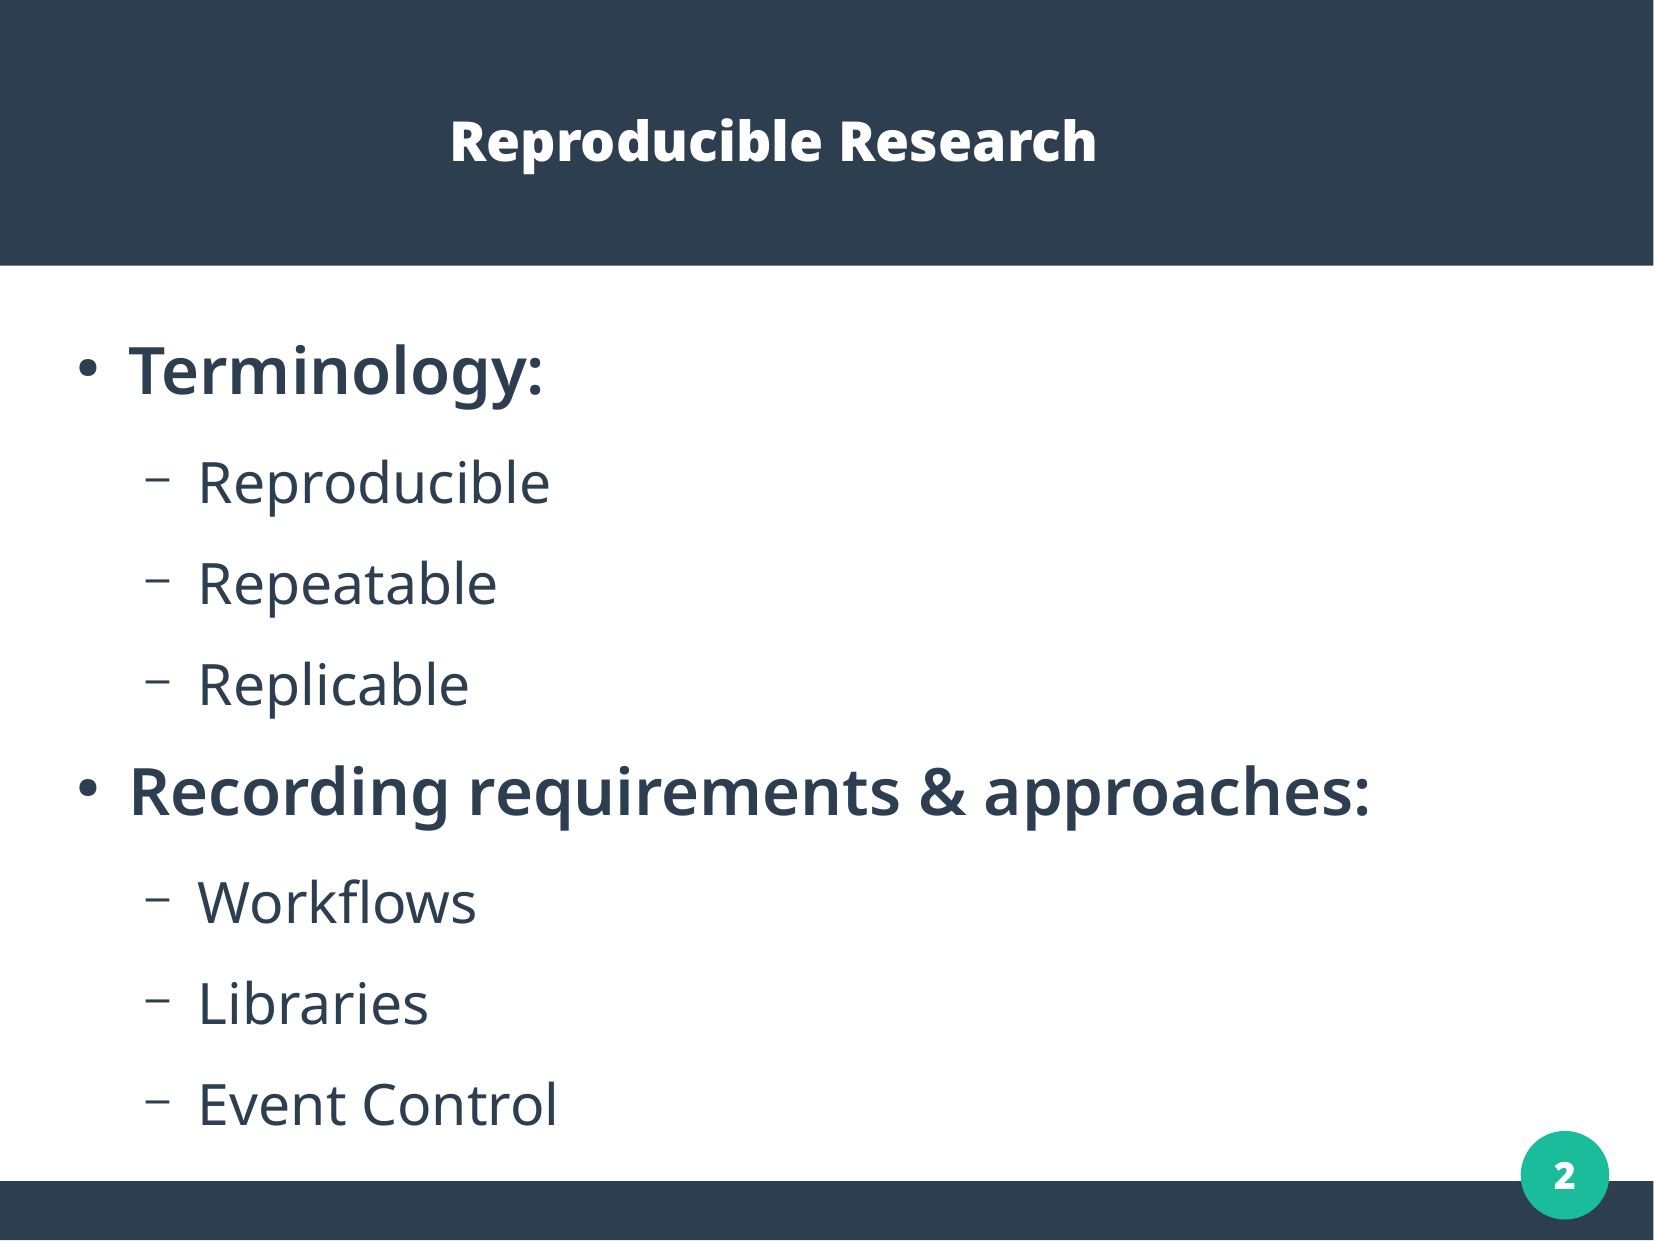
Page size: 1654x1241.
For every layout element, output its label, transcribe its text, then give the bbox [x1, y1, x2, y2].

list Terminology: Reproducible Repeatable Replicable Recording requirements & approaches: Workflows Libraries Event Control [59, 324, 1595, 1152]
title Reproducible Research [449, 61, 1185, 220]
